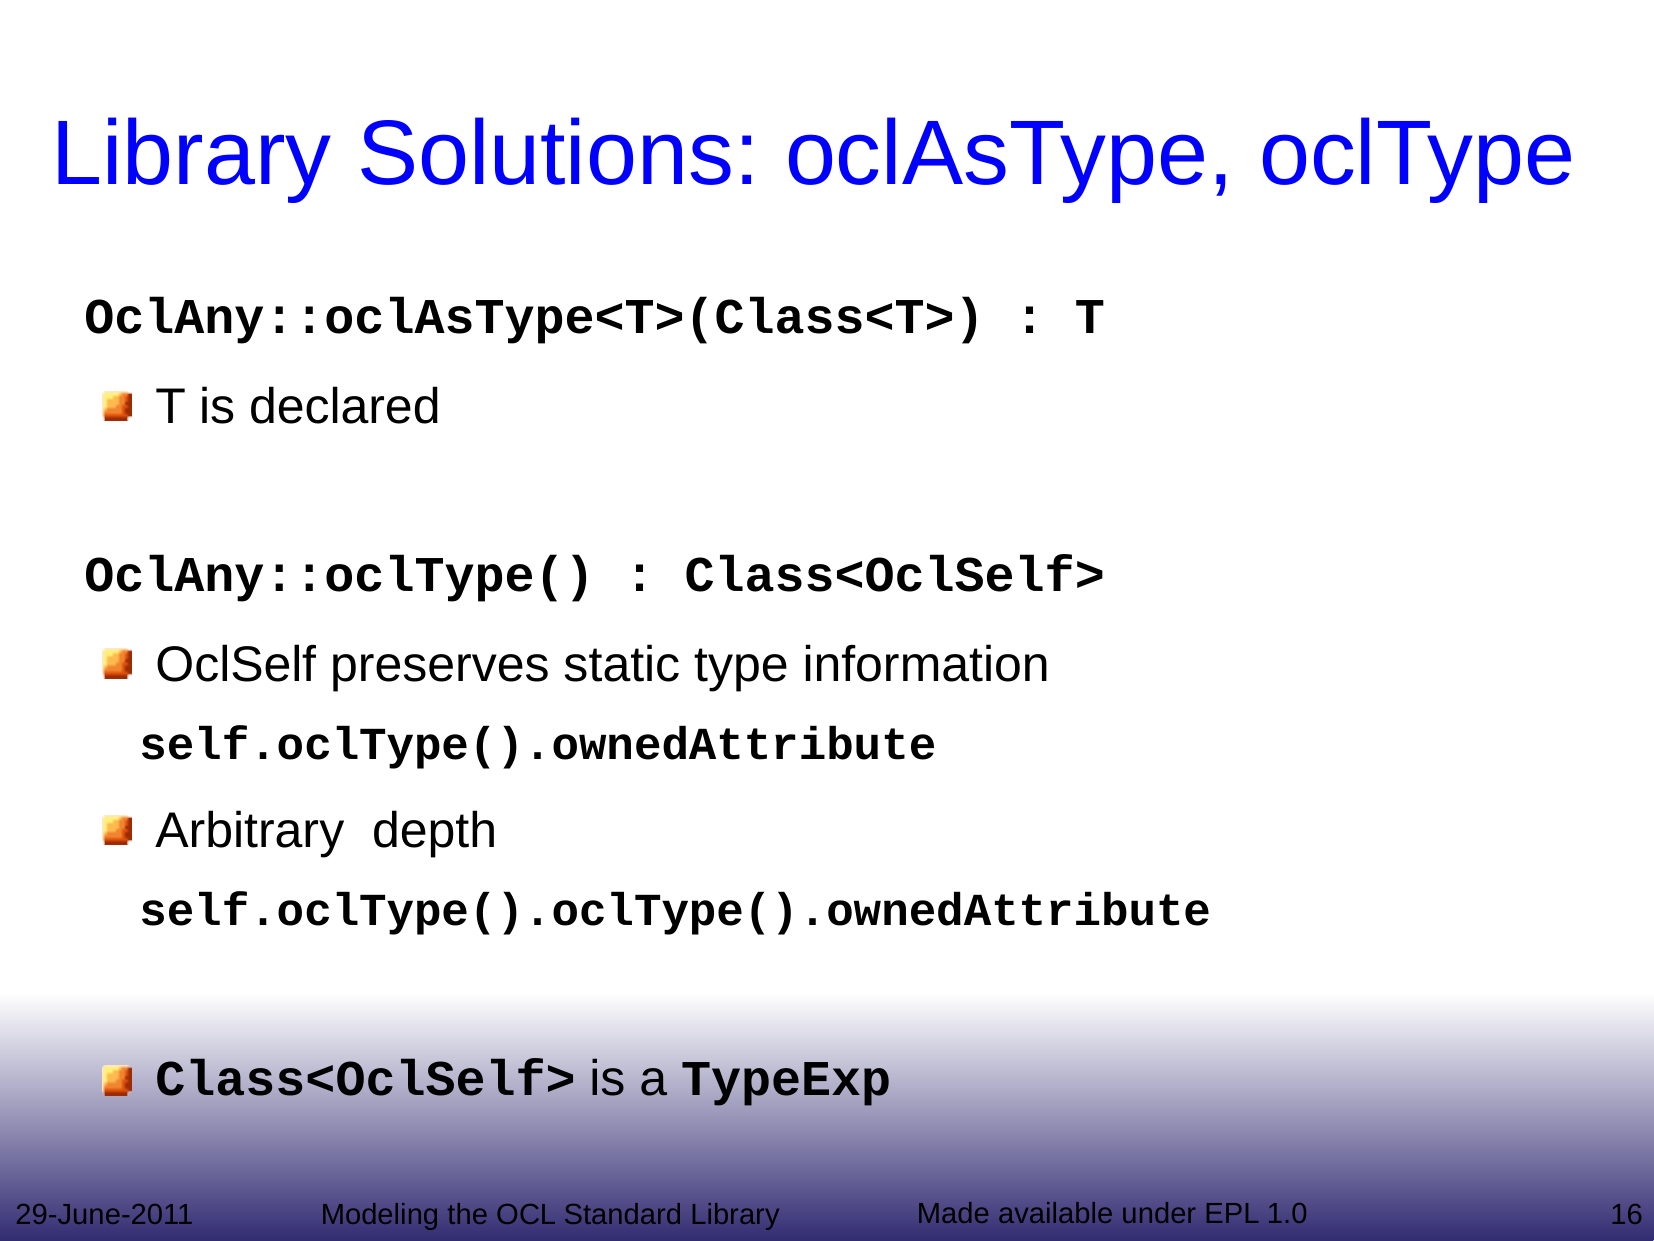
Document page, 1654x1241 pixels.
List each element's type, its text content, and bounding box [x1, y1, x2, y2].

list OclAny::oclAsType<T>(Class<T>) : T T is declared OclAny::oclType() : Class<OclSelf> OclSelf preserves static type information self.oclType().ownedAttribute Arbitrary depth self.oclType().oclType().ownedAttribute Class<OclSelf> is a TypeExp [84, 291, 1573, 1196]
title Library Solutions: oclAsType, oclType [46, 49, 1609, 257]
